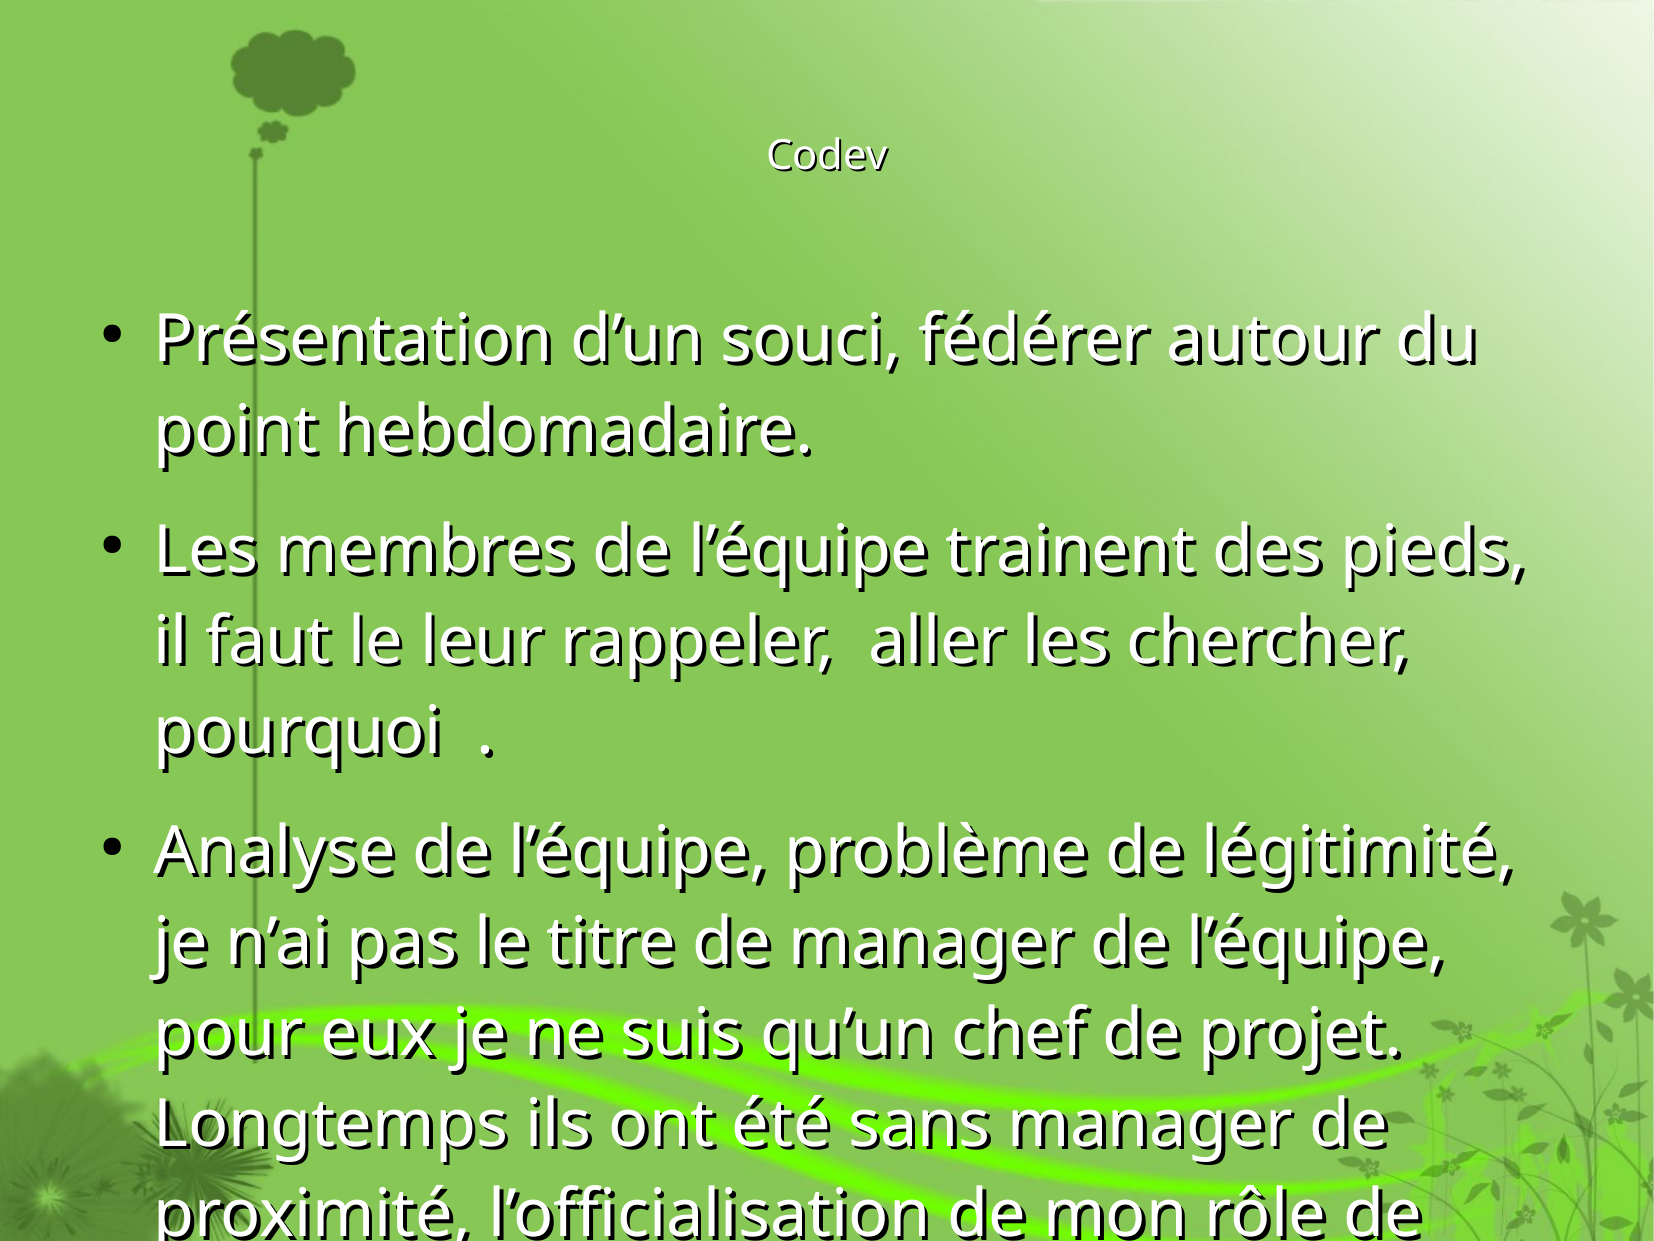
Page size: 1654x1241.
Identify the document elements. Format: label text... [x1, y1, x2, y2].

title Codev [82, 49, 1571, 257]
picture [0, 0, 1654, 1241]
list Présentation d’un souci, fédérer autour du point hebdomadaire. Les membres de l’équipe trainent des pieds, il faut le leur rappeler, aller les chercher, pourquoi . Analyse de l’équipe, problème de légitimité, je n’ai pas le titre de manager de l’équipe, pour eux je ne suis qu’un chef de projet. Longtemps ils ont été sans manager de proximité, l’officialisation de mon rôle de manager doit aider. [82, 290, 1571, 1241]
